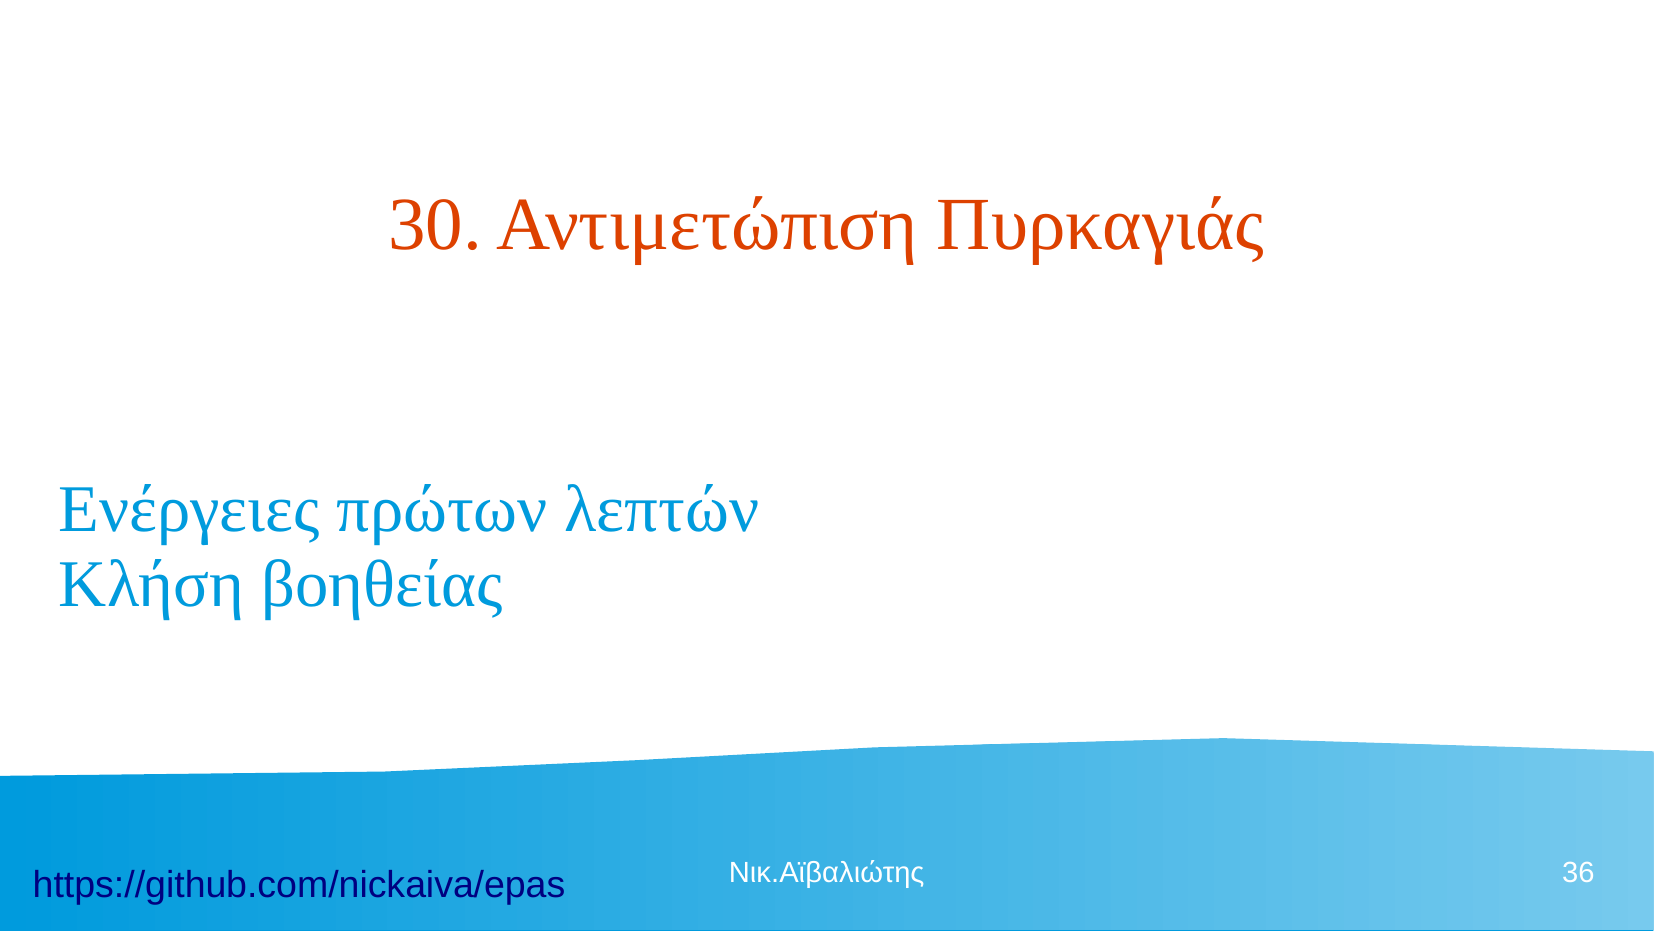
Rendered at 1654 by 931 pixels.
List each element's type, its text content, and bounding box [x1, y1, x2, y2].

list Ενέργειες πρώτων λεπτών Κλήση βοηθείας [59, 472, 1595, 739]
title 30. Αντιμετώπιση Πυρκαγιάς [88, 177, 1565, 355]
